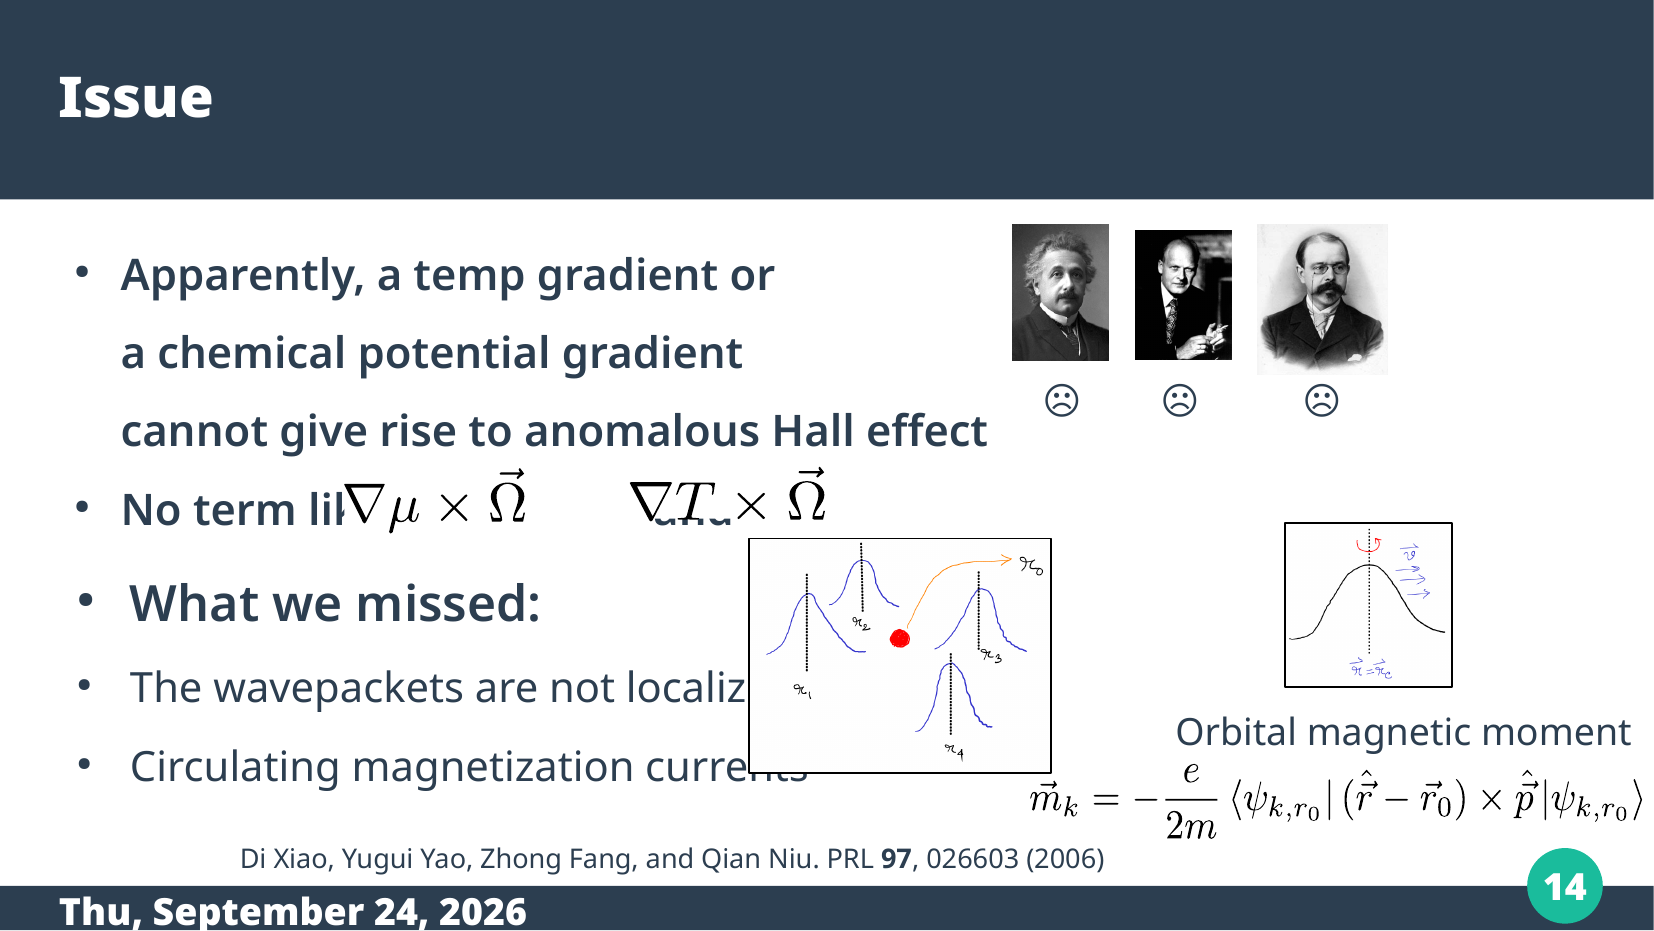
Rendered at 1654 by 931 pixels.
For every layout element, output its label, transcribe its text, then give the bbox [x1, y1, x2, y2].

text_box [344, 468, 526, 534]
picture [1285, 523, 1452, 686]
picture [1012, 224, 1109, 361]
text_box [629, 466, 826, 522]
text_box ☹️ [1027, 365, 1097, 434]
picture [1257, 224, 1388, 376]
title Issue [59, 37, 1595, 155]
list What we missed: The wavepackets are not localized Circulating magnetization currents [59, 567, 1595, 864]
picture [750, 539, 1051, 772]
text_box ☹️ [1145, 365, 1215, 434]
text_box Di Xiao, Yugui Yao, Zhong Fang, and Qian Niu. PRL 97, 026603 (2006) [225, 831, 1014, 886]
picture [1135, 230, 1232, 360]
list Apparently, a temp gradient or a chemical potential gradient cannot give rise to anomalous Hall effect No term like and [59, 243, 1595, 540]
text_box [1595, 766, 1643, 837]
text_box Orbital magnetic moment [1160, 696, 1595, 766]
text_box ☹️ [1287, 365, 1357, 434]
